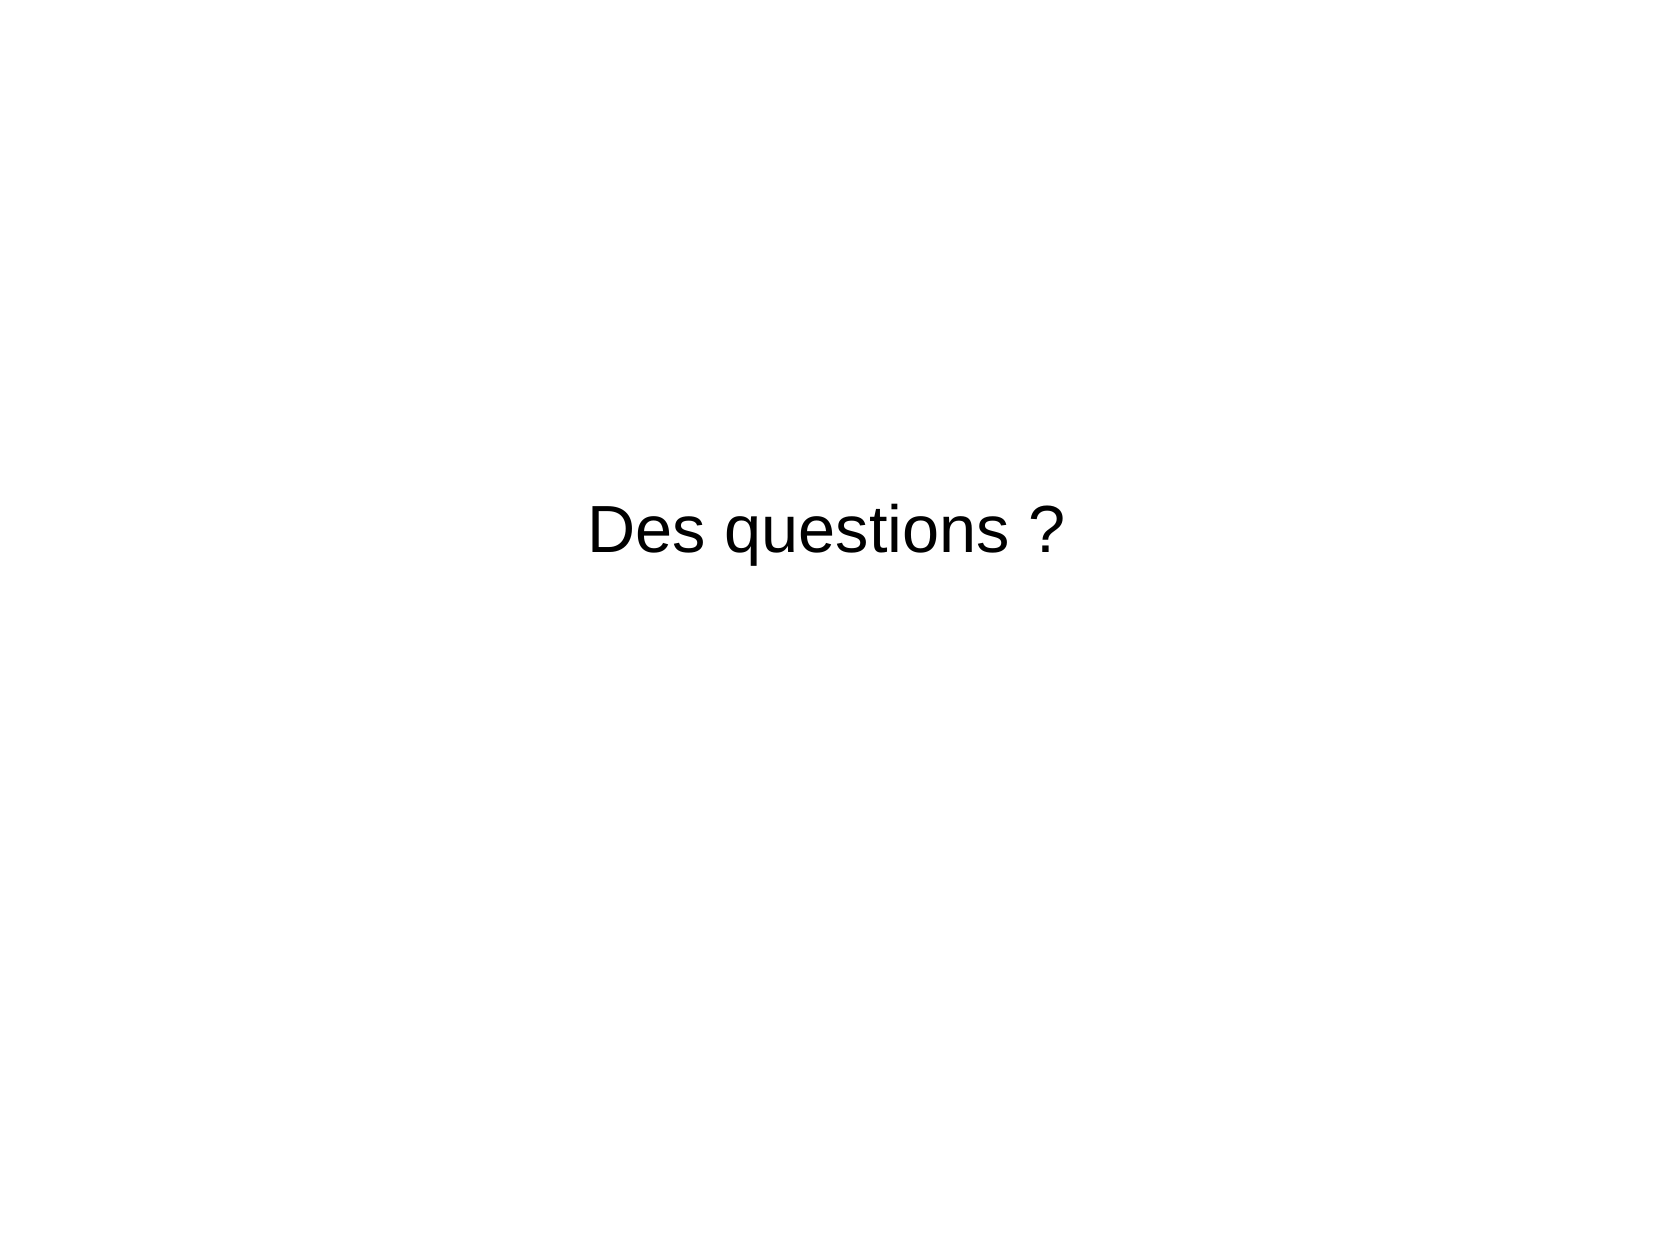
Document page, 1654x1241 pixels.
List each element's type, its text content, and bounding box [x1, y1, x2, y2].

subtitle Des questions ? [82, 49, 1571, 1010]
